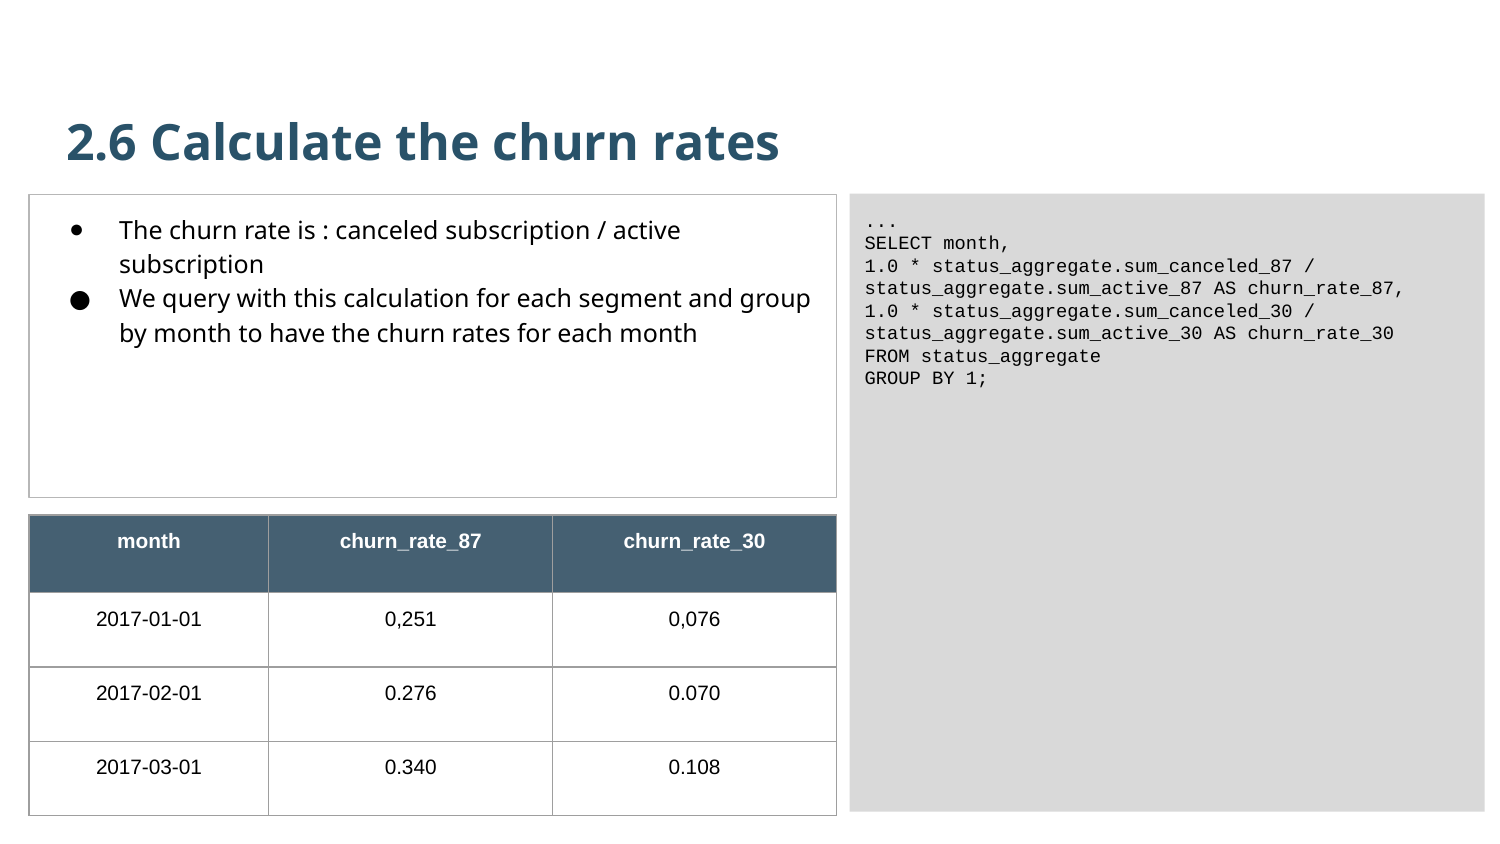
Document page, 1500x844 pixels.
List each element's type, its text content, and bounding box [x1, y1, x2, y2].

table_header churn_rate_30 [553, 516, 836, 592]
text_box ... SELECT month, 1.0 * status_aggregate.sum_canceled_87 / status_aggregate.sum_active_87 AS churn_rate_87, 1.0 * status_aggregate.sum_canceled_30 / status_aggregate.sum_active_30 AS churn_rate_30 FROM status_aggregate GROUP BY 1; [849, 193, 1485, 812]
table_cell 2017-03-01 [30, 742, 268, 815]
table_cell 2017-01-01 [30, 593, 268, 666]
table_cell 0,076 [553, 593, 836, 666]
table_cell 0.276 [269, 668, 552, 741]
table_cell 0.070 [553, 668, 836, 741]
table_cell 2017-02-01 [30, 668, 268, 741]
table_header month [30, 516, 268, 592]
table_header churn_rate_87 [269, 516, 552, 592]
text_box 2.6 Calculate the churn rates [51, 48, 1449, 186]
table_cell 0.340 [269, 742, 552, 815]
table_cell 0.108 [553, 742, 836, 815]
text_box The churn rate is : canceled subscription / active subscription We query with this calculation for each segment and group by month to have the churn rates for each month [29, 194, 837, 498]
table_cell 0,251 [269, 593, 552, 666]
